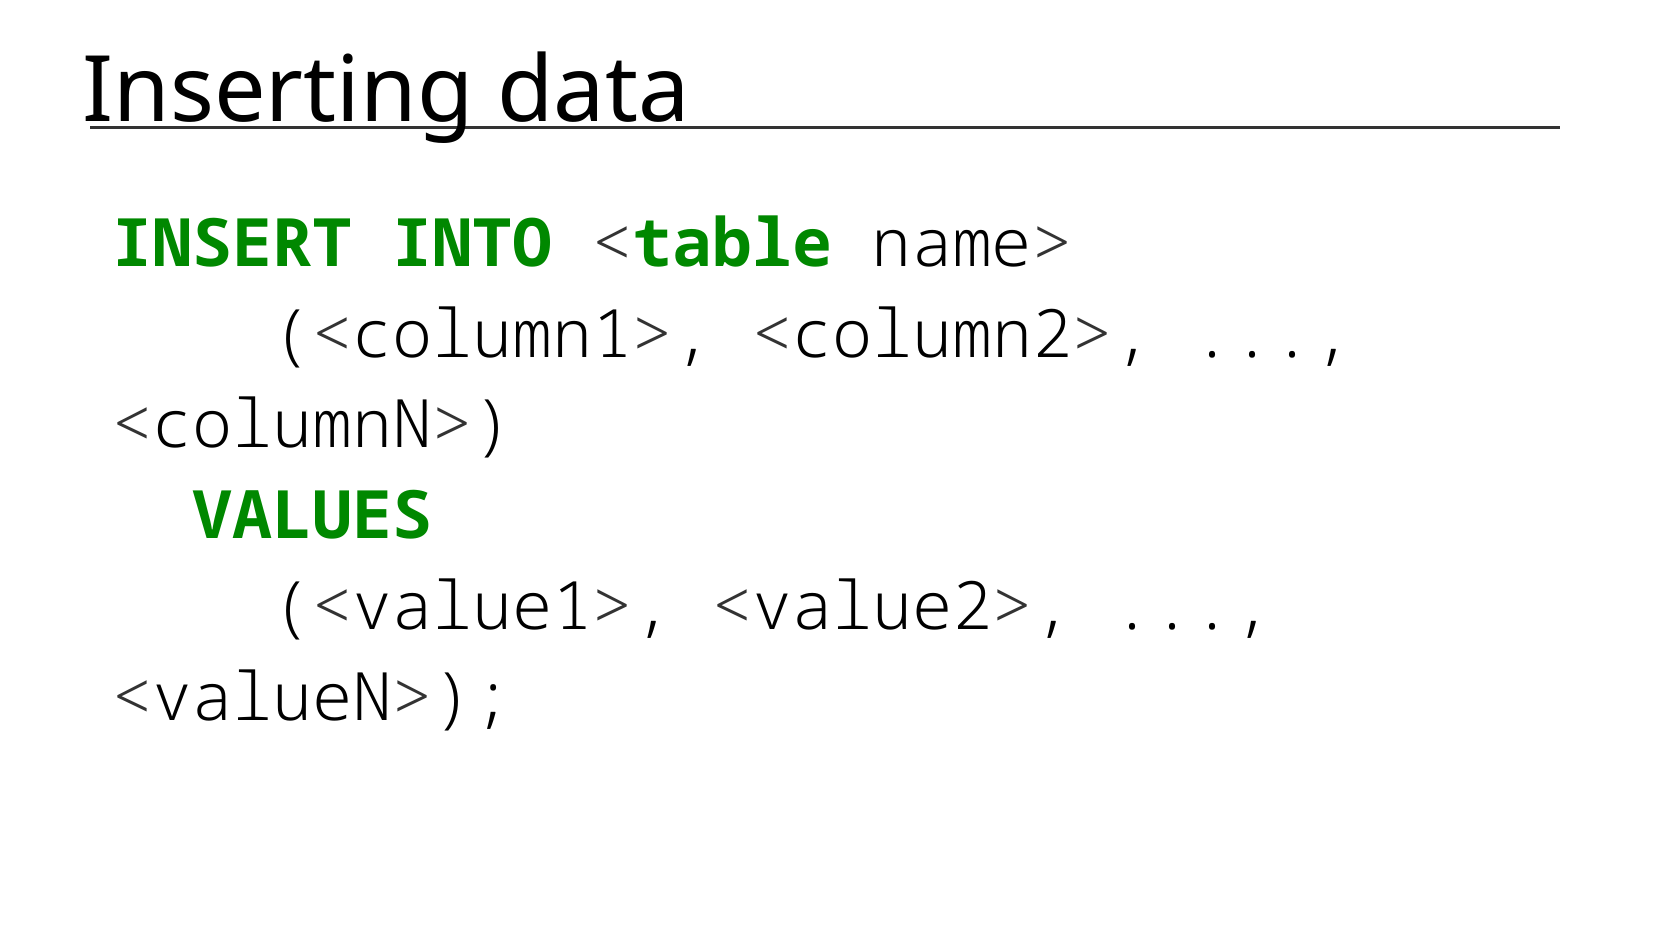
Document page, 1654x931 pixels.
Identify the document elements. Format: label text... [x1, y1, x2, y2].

title Inserting data [82, 32, 1571, 140]
list INSERT INTO <table name> (<column1>, <column2>, ..., <columnN>) VALUES (<value1>, <value2>, ..., <valueN>); [82, 195, 1571, 811]
